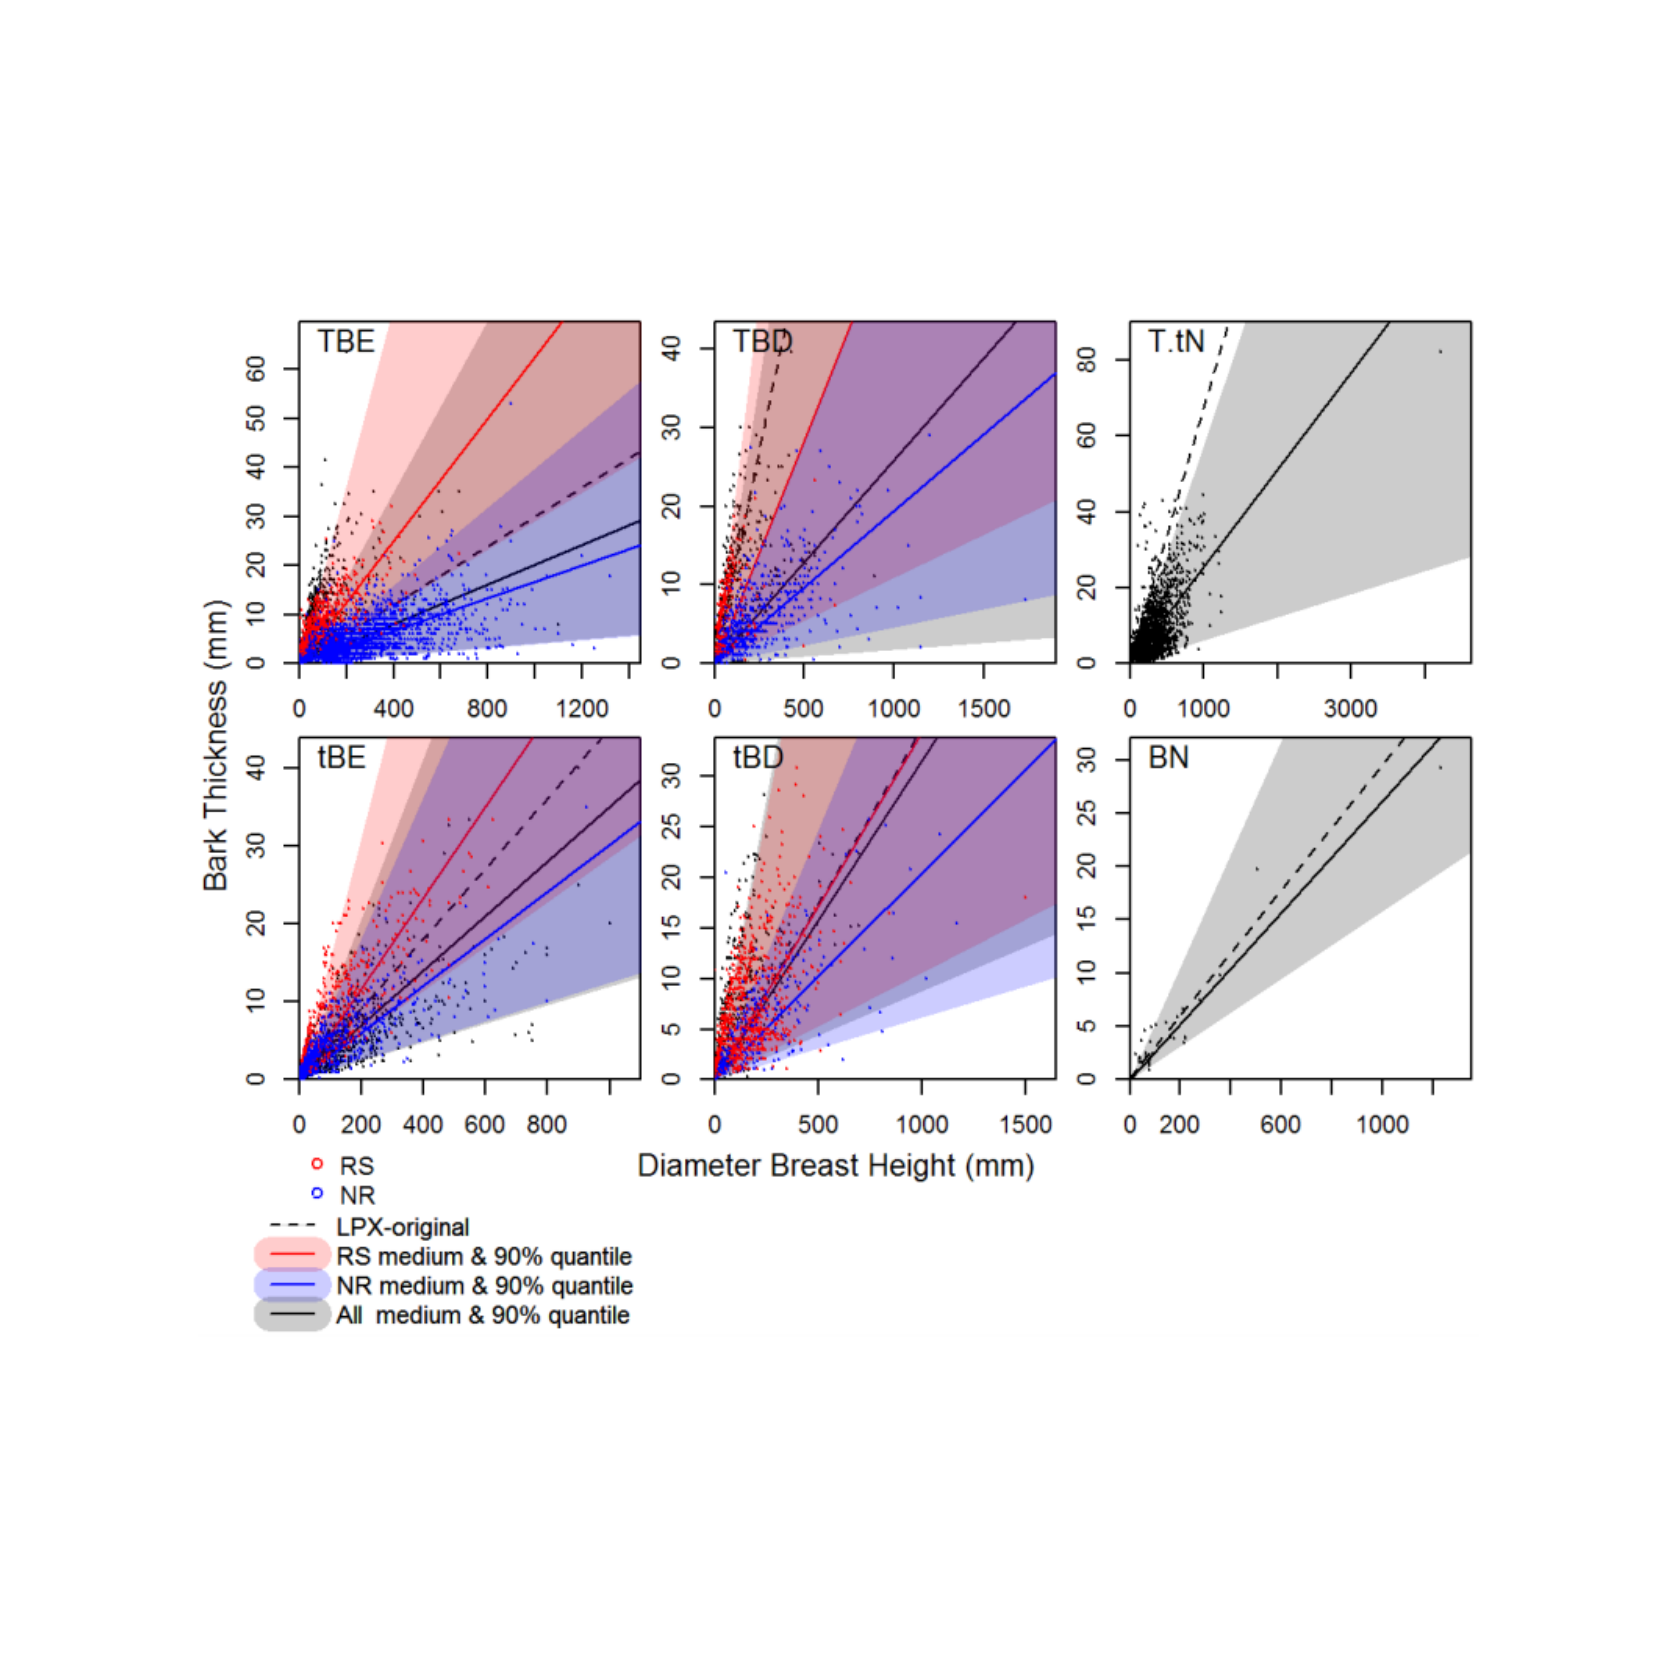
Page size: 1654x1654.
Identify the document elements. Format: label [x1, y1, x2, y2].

picture [179, 313, 1486, 1352]
